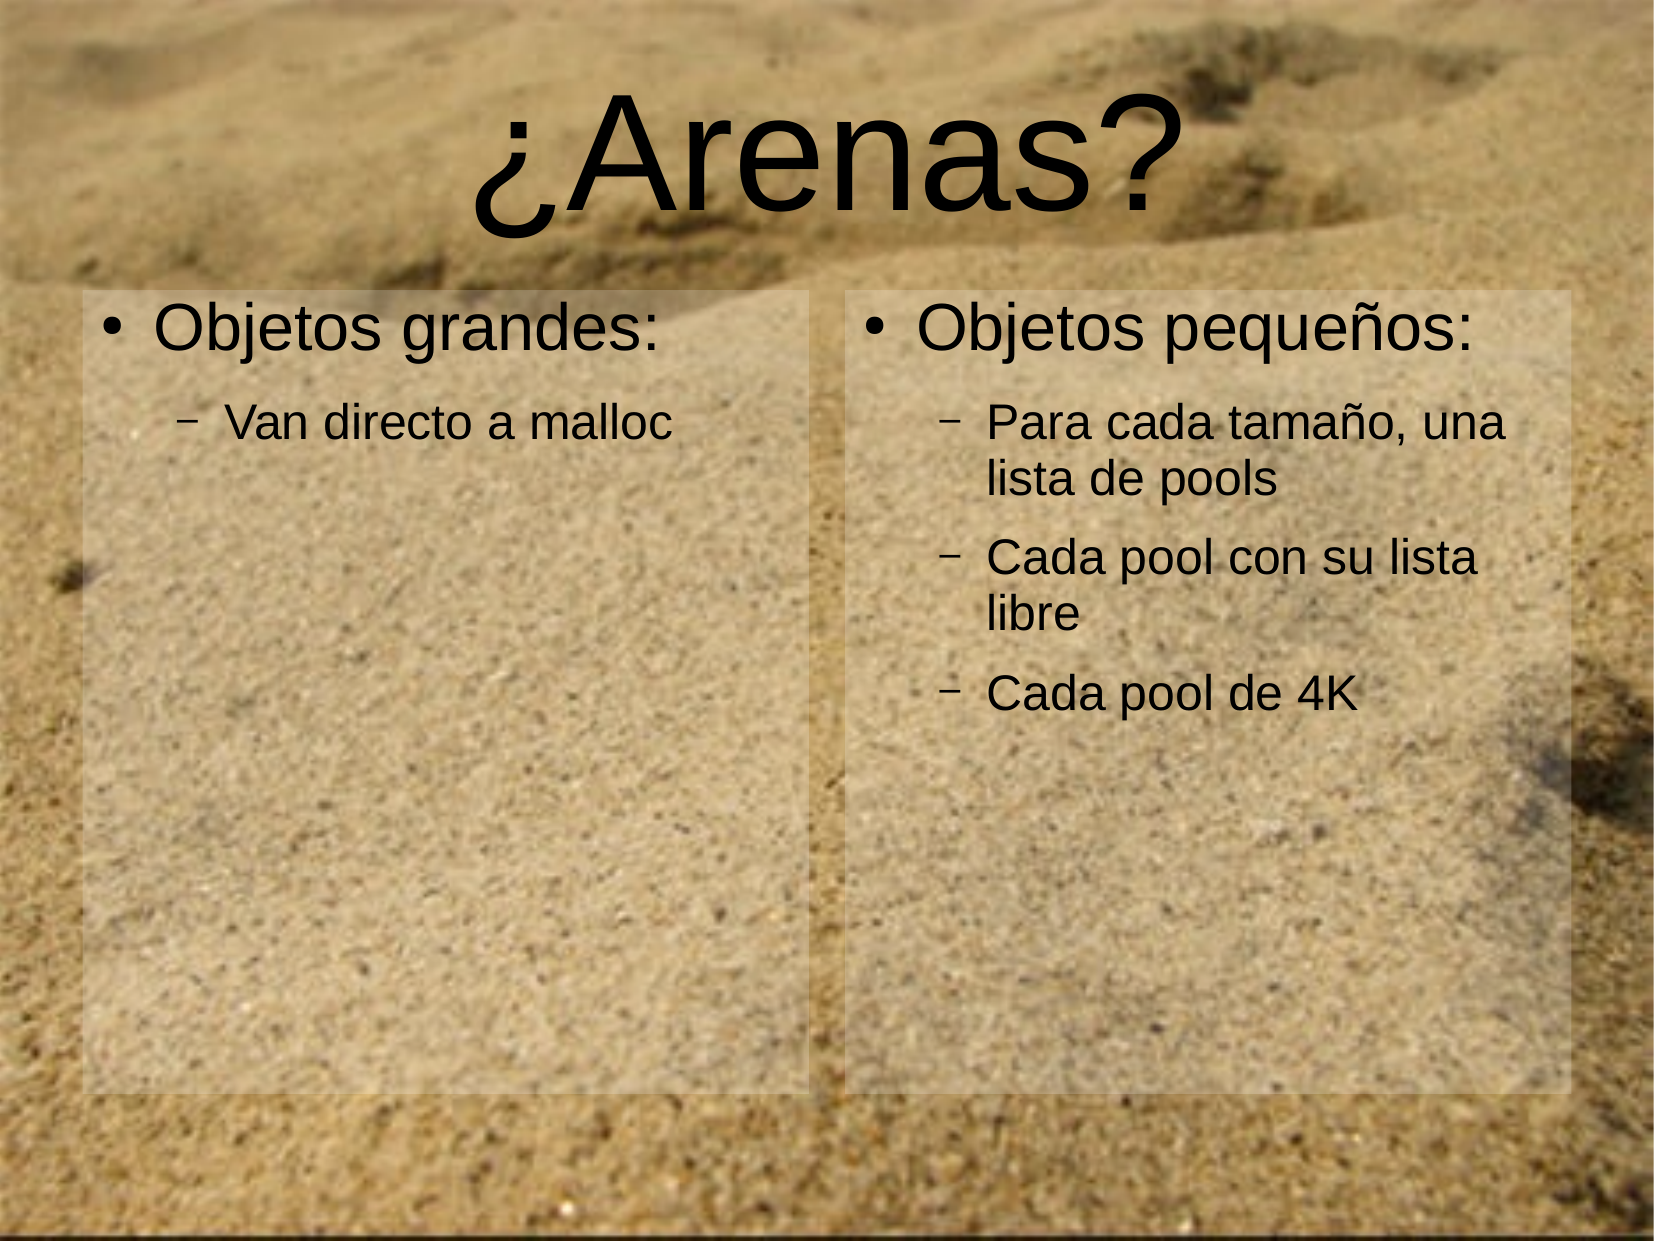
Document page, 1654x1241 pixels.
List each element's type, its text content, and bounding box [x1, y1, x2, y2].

picture [0, 0, 1654, 1241]
list Objetos pequeños: Para cada tamaño, una lista de pools Cada pool con su lista libre Cada pool de 4K [845, 290, 1572, 1094]
list Objetos grandes: Van directo a malloc [82, 290, 809, 1094]
title ¿Arenas? [82, 49, 1571, 257]
